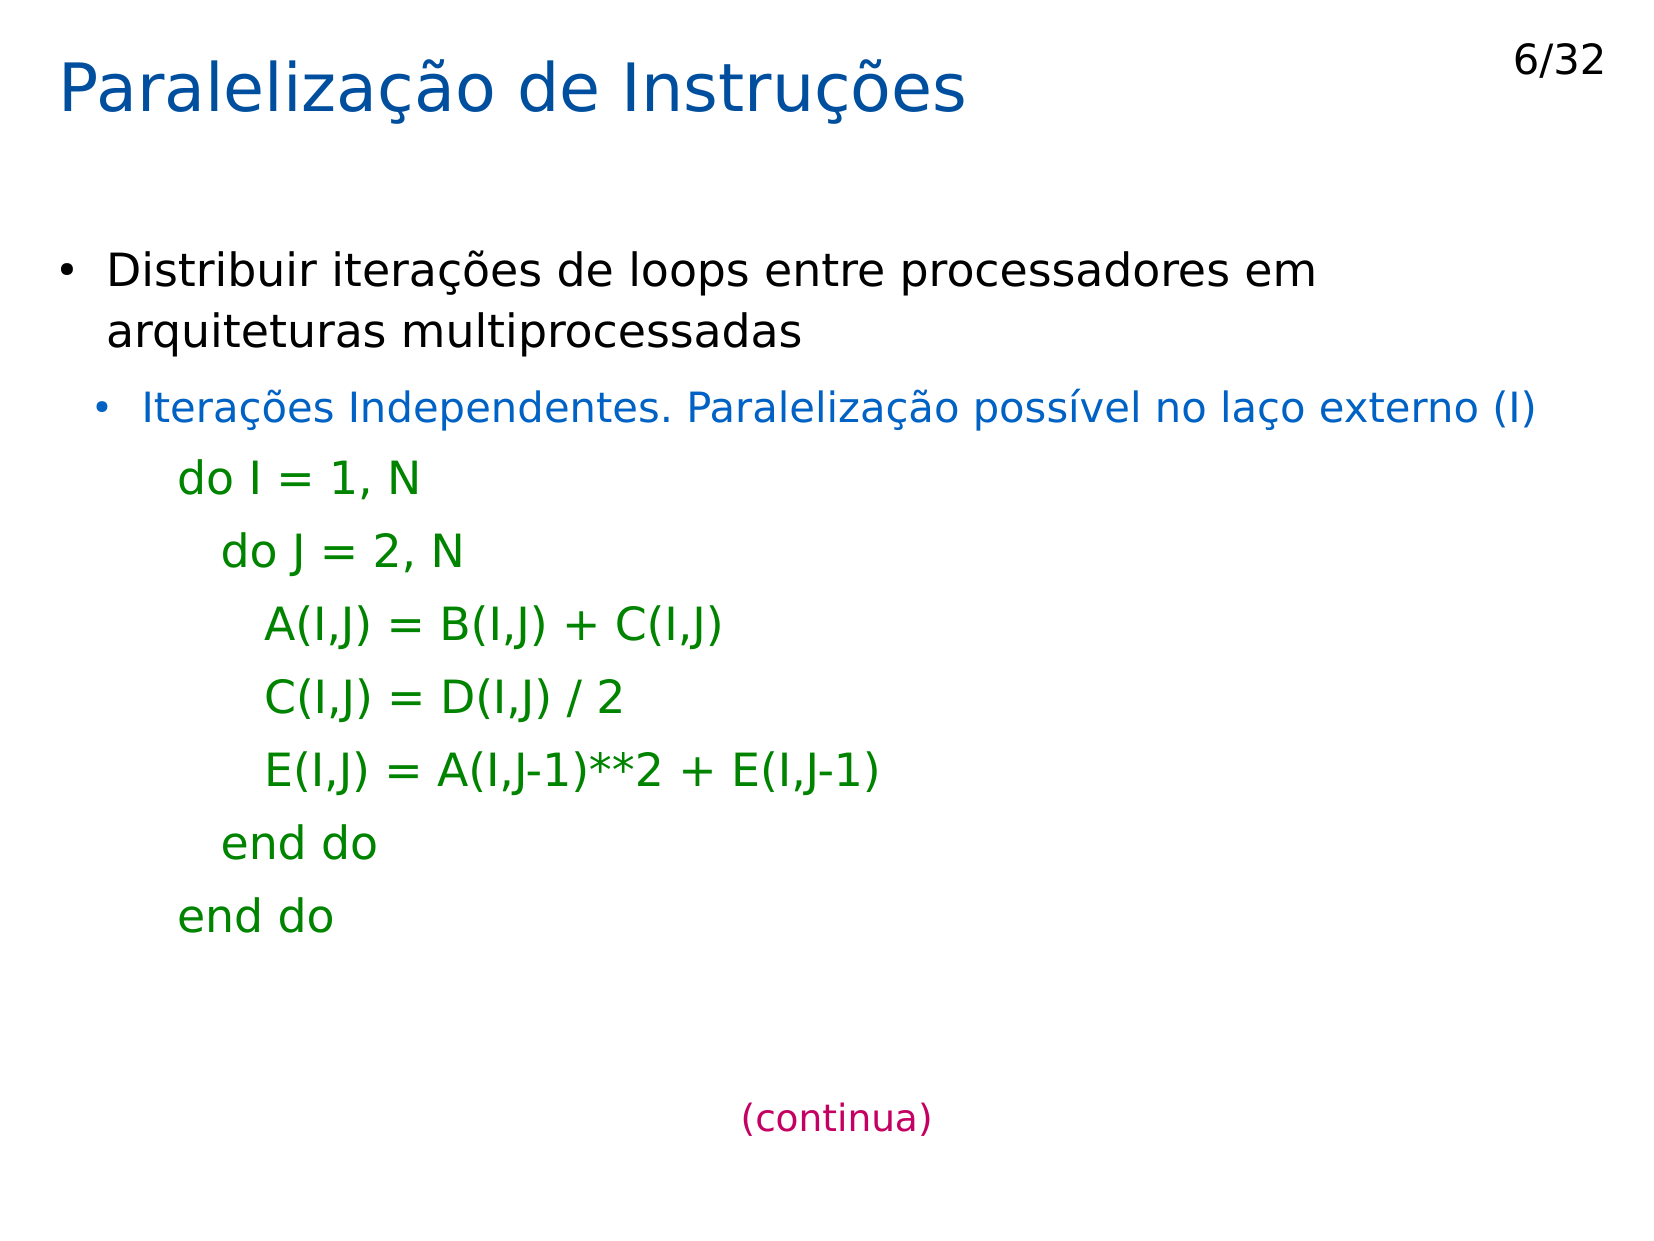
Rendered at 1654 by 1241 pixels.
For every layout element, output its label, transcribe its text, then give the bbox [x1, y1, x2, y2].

text_box (continua) [725, 1089, 948, 1148]
list Distribuir iterações de loops entre processadores em arquiteturas multiprocessadas Iterações Independentes. Paralelização possível no laço externo (I) do I = 1, N do J = 2, N A(I,J) = B(I,J) + C(I,J) C(I,J) = D(I,J) / 2 E(I,J) = A(I,J-1)**2 + E(I,J-1) end do end do [59, 236, 1595, 1211]
title Paralelização de Instruções [59, 29, 1506, 148]
